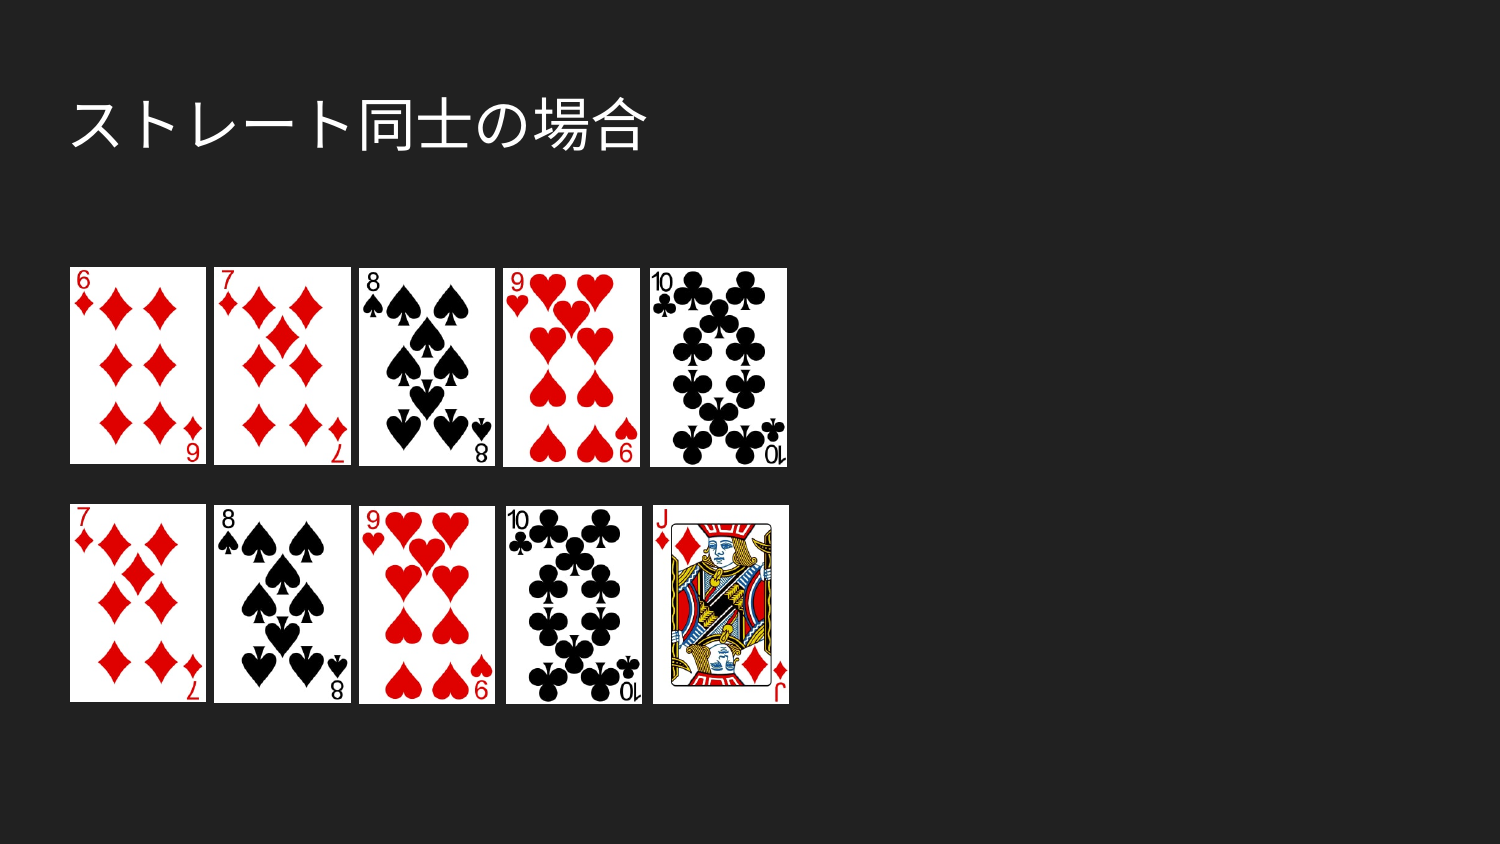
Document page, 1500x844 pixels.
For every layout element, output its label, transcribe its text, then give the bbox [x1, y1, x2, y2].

picture [70, 267, 206, 464]
picture [650, 268, 787, 467]
picture [359, 506, 495, 704]
picture [214, 505, 351, 703]
picture [359, 268, 495, 466]
title ストレート同士の場合 [51, 72, 1449, 167]
picture [70, 504, 206, 702]
picture [506, 506, 642, 704]
picture [214, 267, 351, 465]
picture [653, 505, 789, 704]
picture [503, 268, 640, 467]
